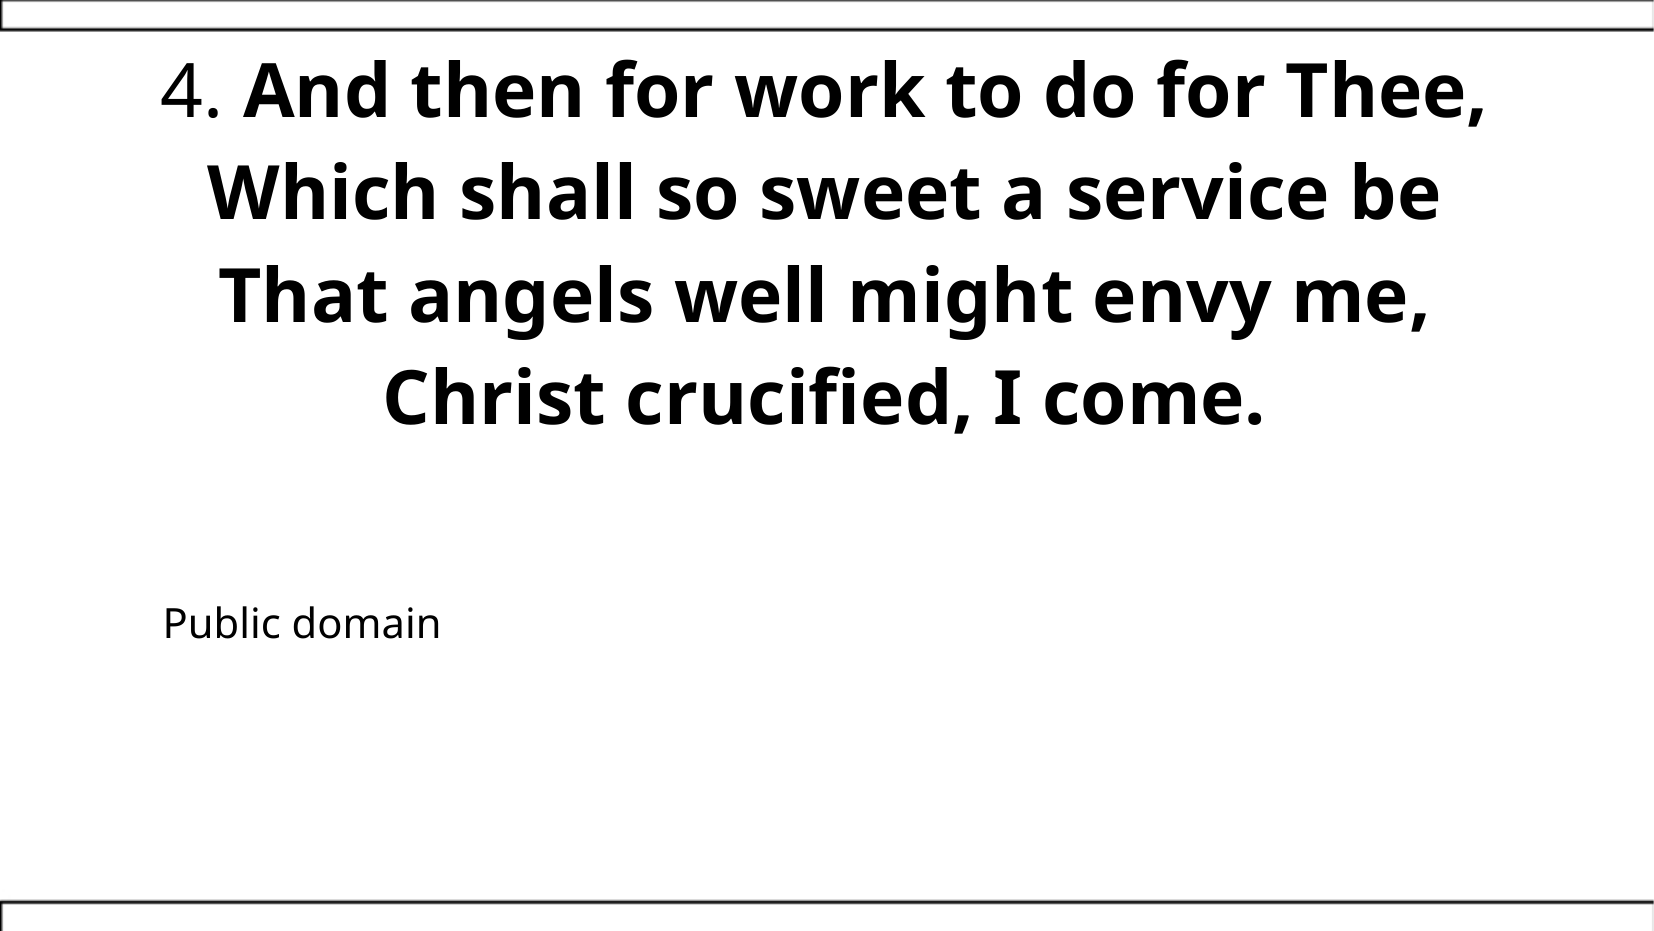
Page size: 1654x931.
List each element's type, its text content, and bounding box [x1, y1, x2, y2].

picture [0, 0, 1654, 931]
text_box 4. And then for work to do for Thee, Which shall so sweet a service be That angels well might envy me, Christ crucified, I come. Public domain [105, 30, 1546, 661]
